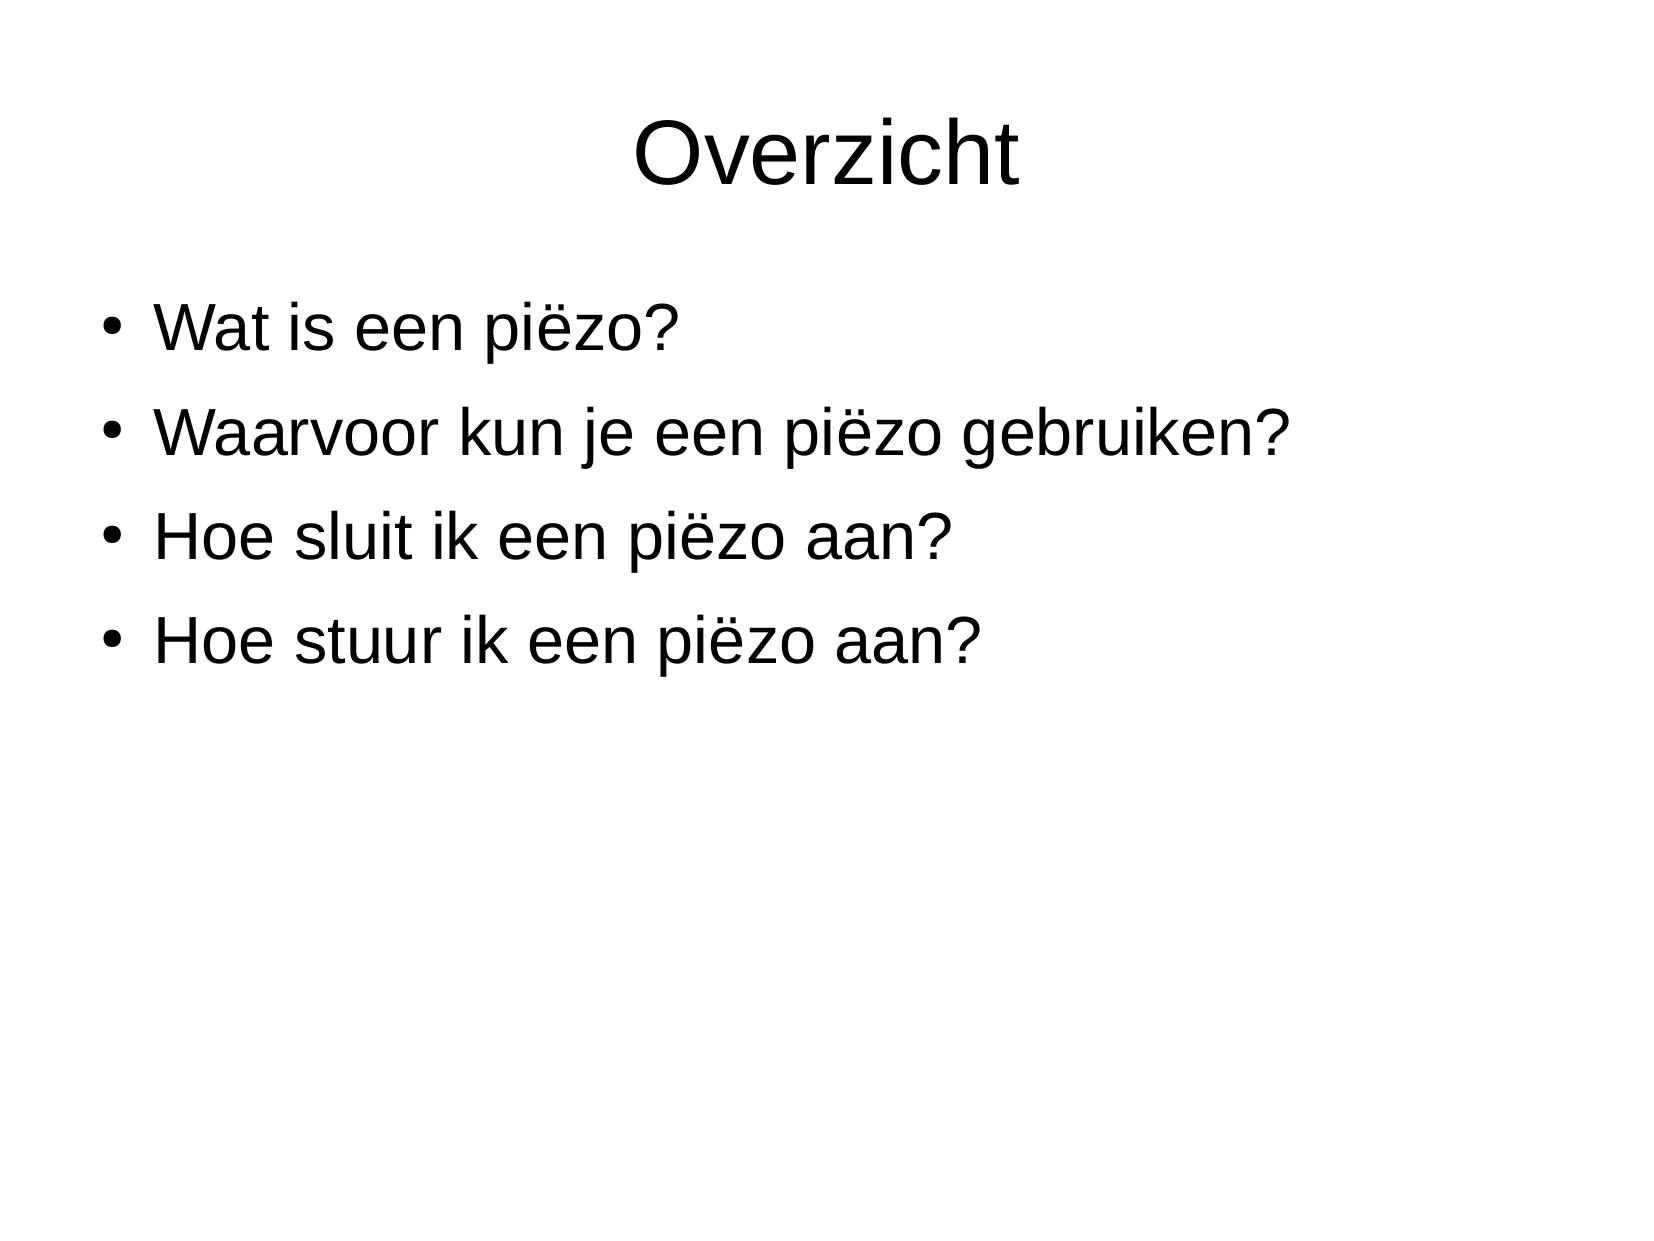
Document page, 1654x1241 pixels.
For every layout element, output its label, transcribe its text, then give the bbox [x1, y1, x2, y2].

list Wat is een piëzo? Waarvoor kun je een piëzo gebruiken? Hoe sluit ik een piëzo aan? Hoe stuur ik een piëzo aan? [82, 290, 1571, 1010]
title Overzicht [82, 49, 1571, 257]
